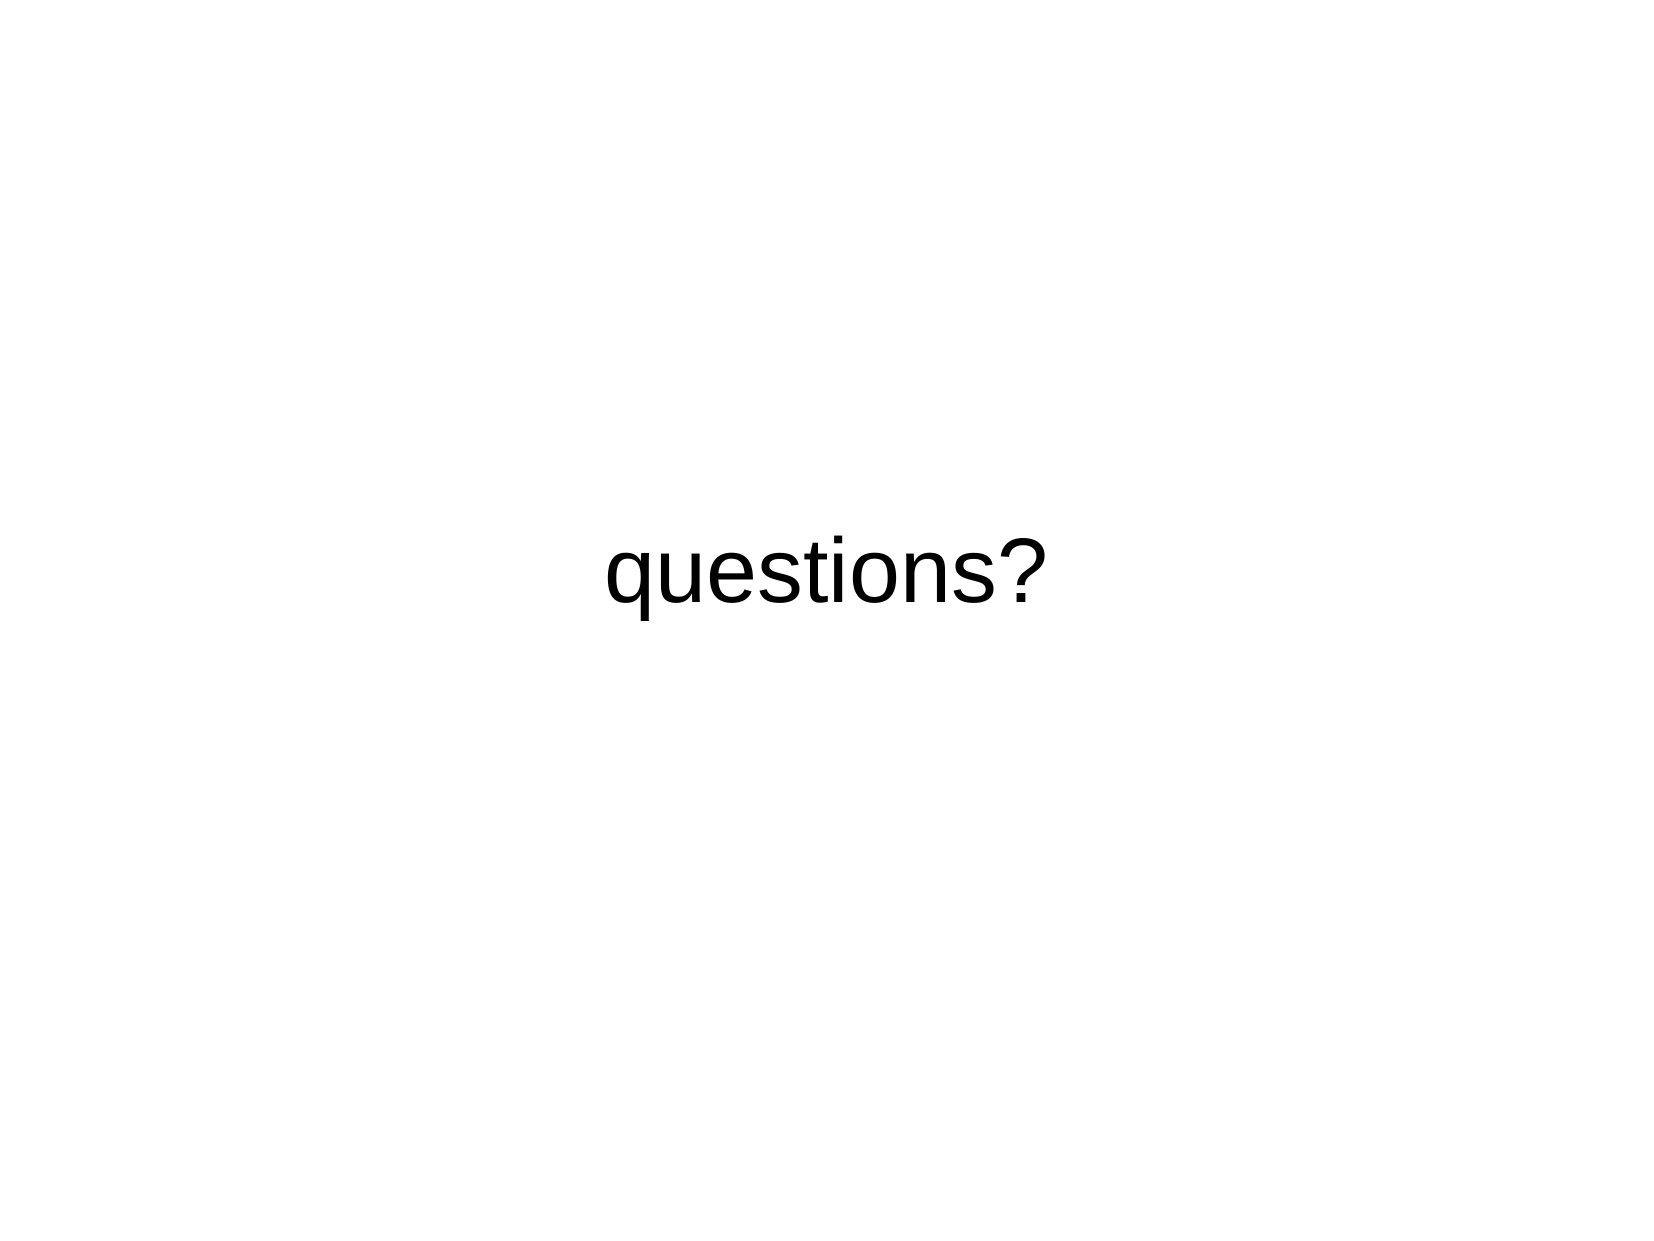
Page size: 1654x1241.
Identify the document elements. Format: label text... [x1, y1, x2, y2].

title questions? [82, 256, 1571, 886]
